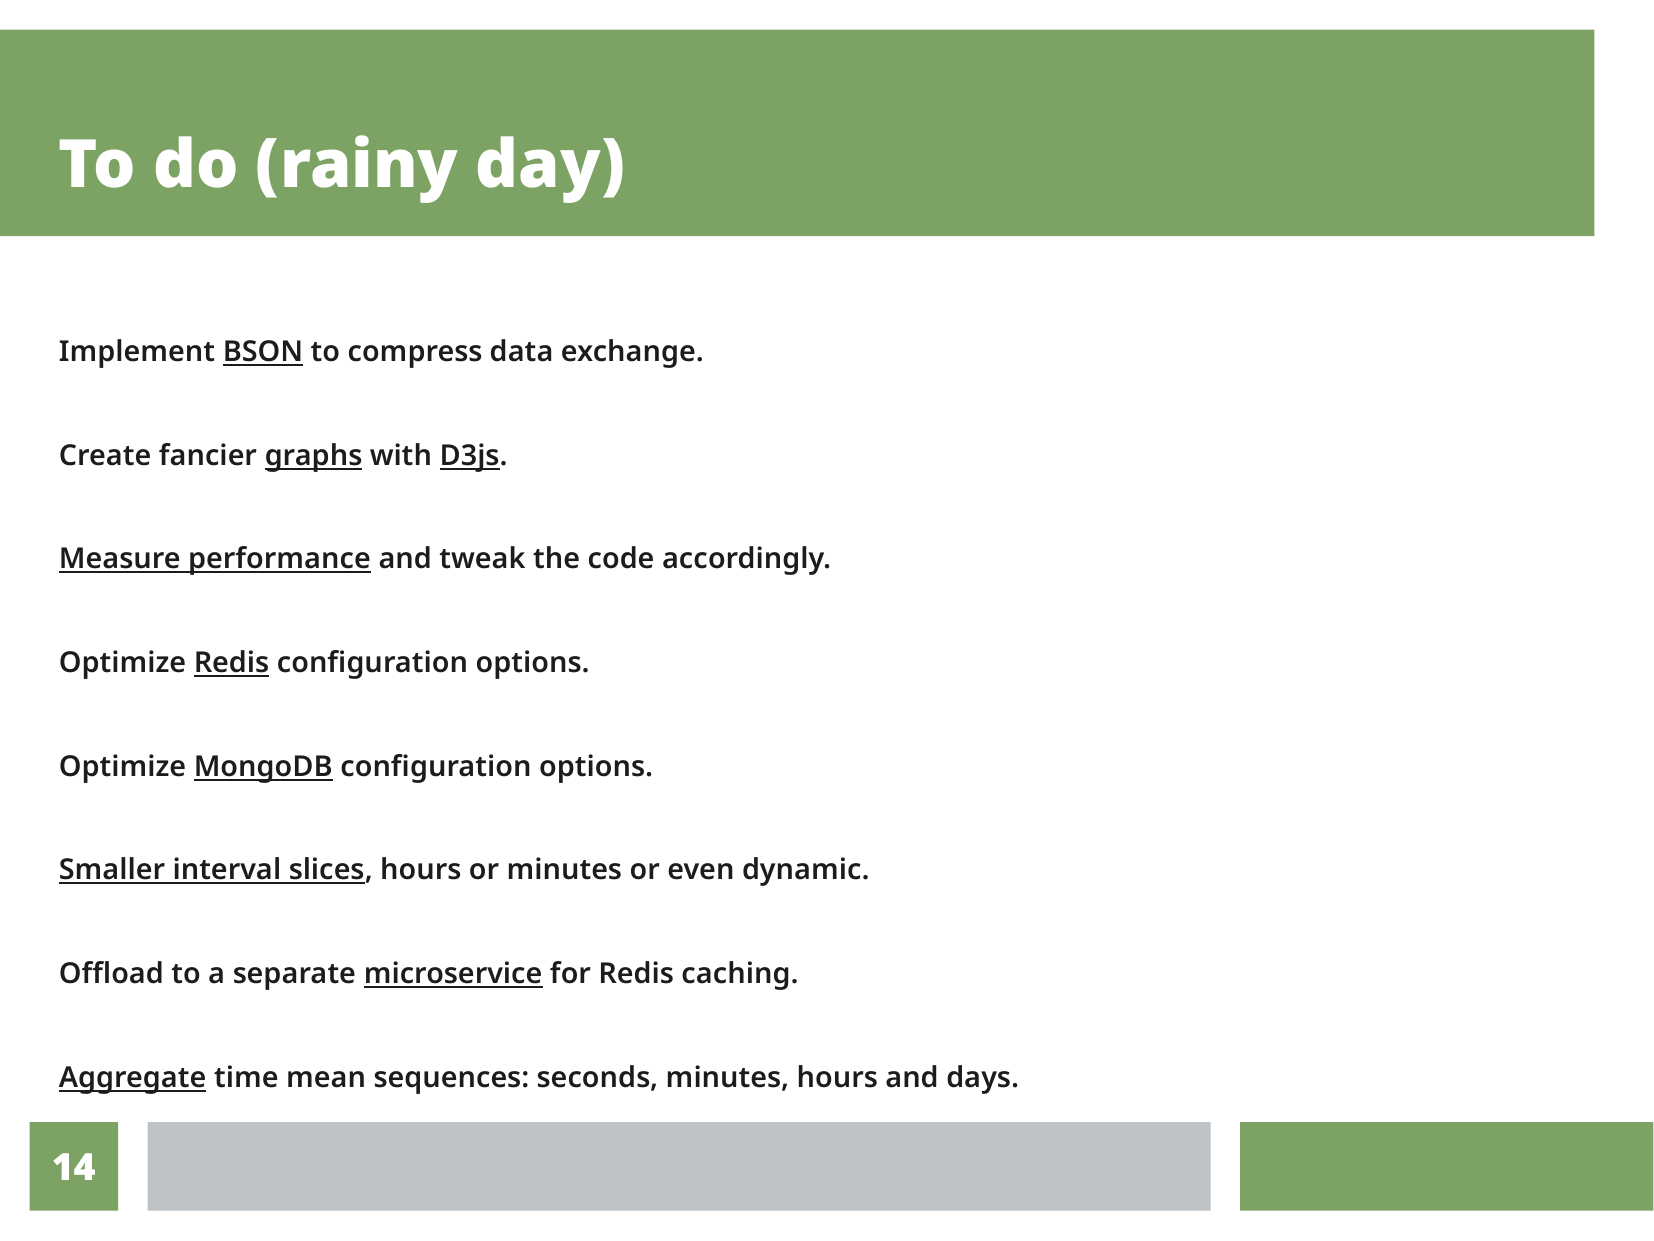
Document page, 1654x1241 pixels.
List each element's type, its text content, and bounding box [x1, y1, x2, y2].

list Implement BSON to compress data exchange. Create fancier graphs with D3js. Measure performance and tweak the code accordingly. Optimize Redis configuration options. Optimize MongoDB configuration options. Smaller interval slices, hours or minutes or even dynamic. Offload to a separate microservice for Redis caching. Aggregate time mean sequences: seconds, minutes, hours and days. [59, 330, 1565, 1099]
title To do (rainy day) [59, 59, 1595, 207]
